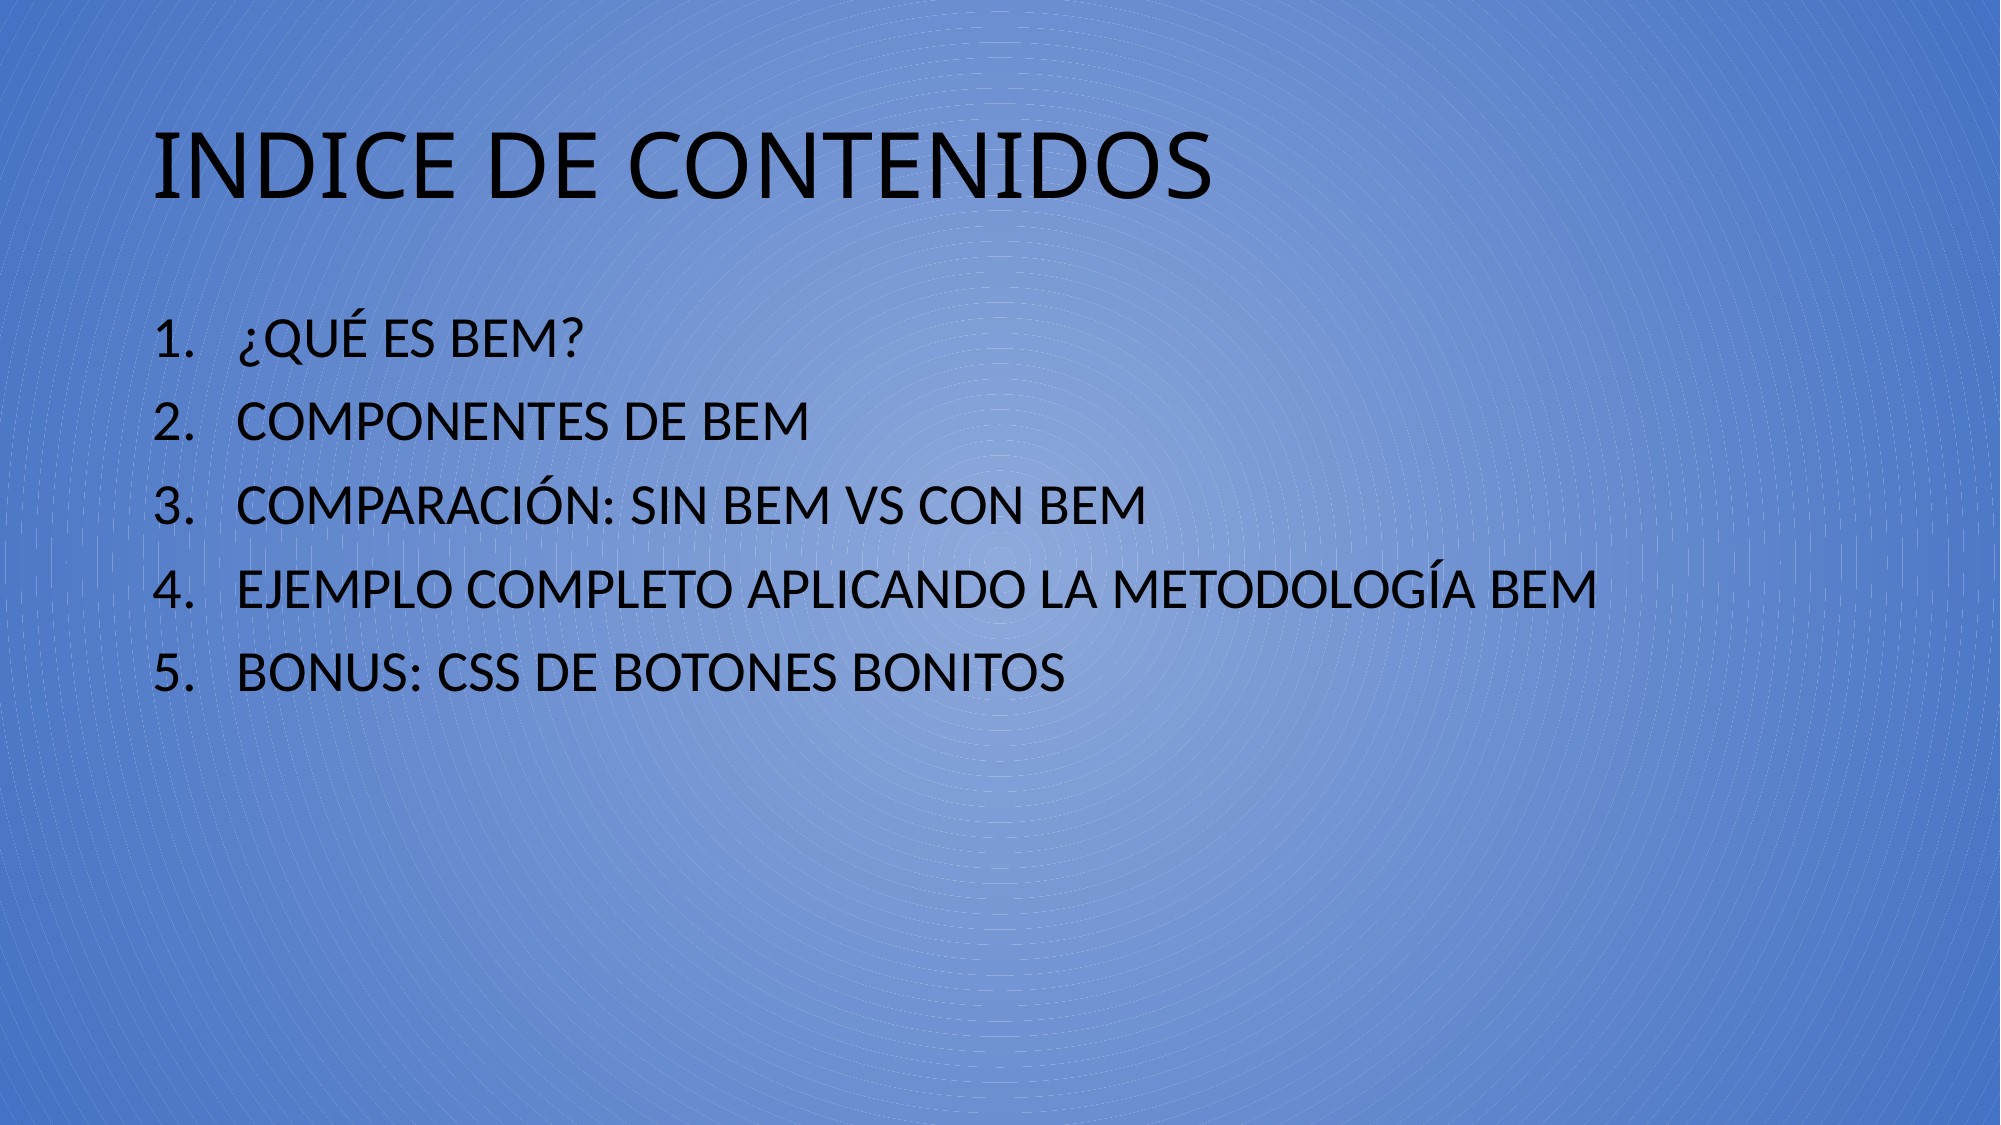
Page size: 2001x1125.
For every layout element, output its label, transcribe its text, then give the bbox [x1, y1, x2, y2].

title INDICE DE CONTENIDOS [137, 59, 1863, 278]
list ¿QUÉ ES BEM? COMPONENTES DE BEM COMPARACIÓN: SIN BEM VS CON BEM EJEMPLO COMPLETO APLICANDO LA METODOLOGÍA BEM BONUS: CSS DE BOTONES BONITOS [137, 299, 1863, 1014]
